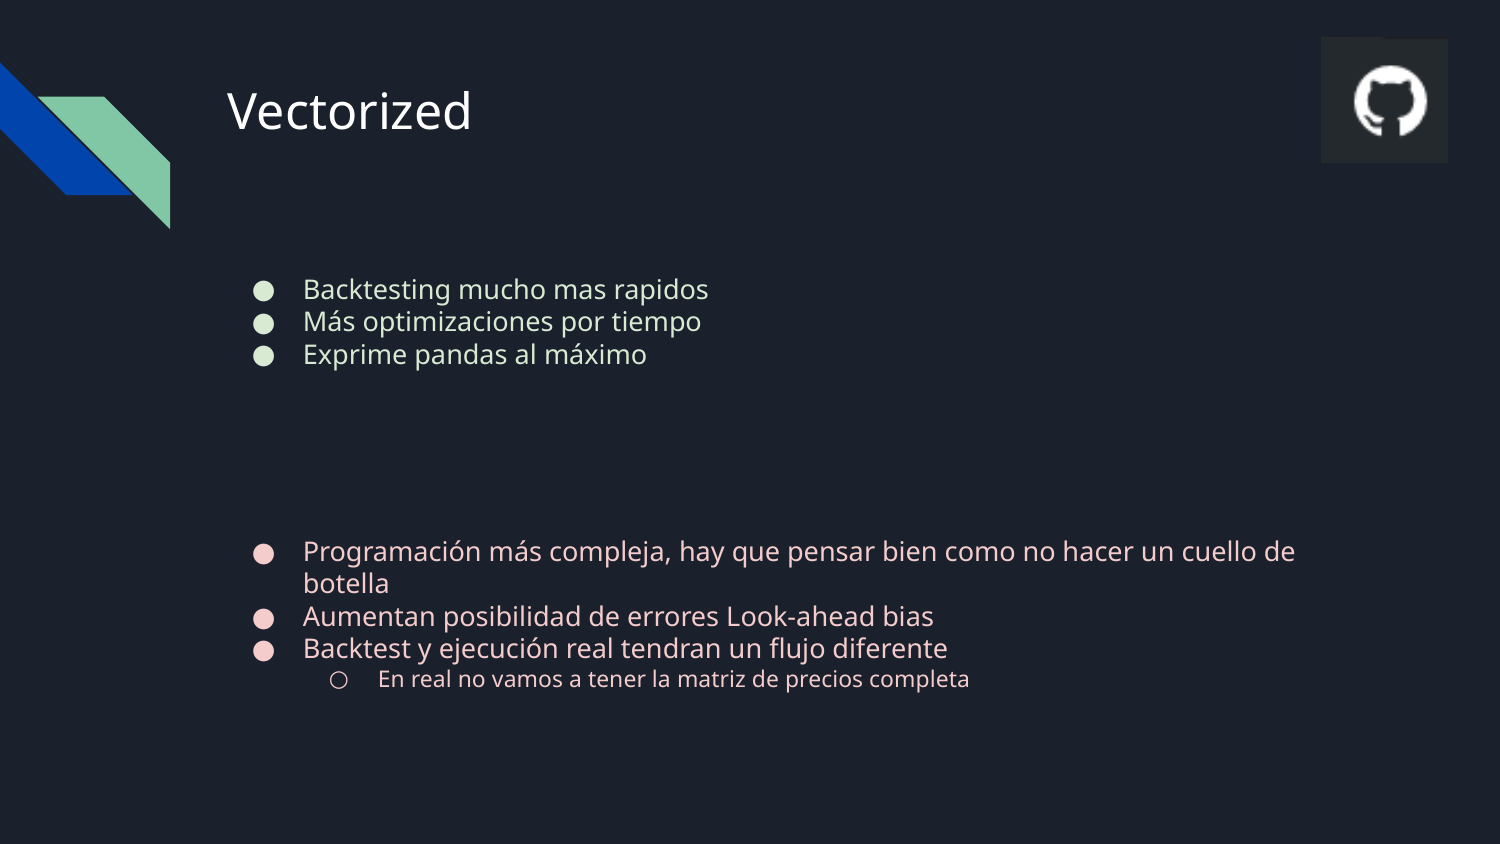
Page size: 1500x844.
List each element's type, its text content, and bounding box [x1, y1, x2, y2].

picture [1321, 37, 1448, 164]
list Backtesting mucho mas rapidos Más optimizaciones por tiempo Exprime pandas al máximo Programación más compleja, hay que pensar bien como no hacer un cuello de botella Aumentan posibilidad de errores Look-ahead bias Backtest y ejecución real tendran un flujo diferente En real no vamos a tener la matriz de precios completa [212, 257, 1368, 735]
title Vectorized [212, 64, 1368, 215]
